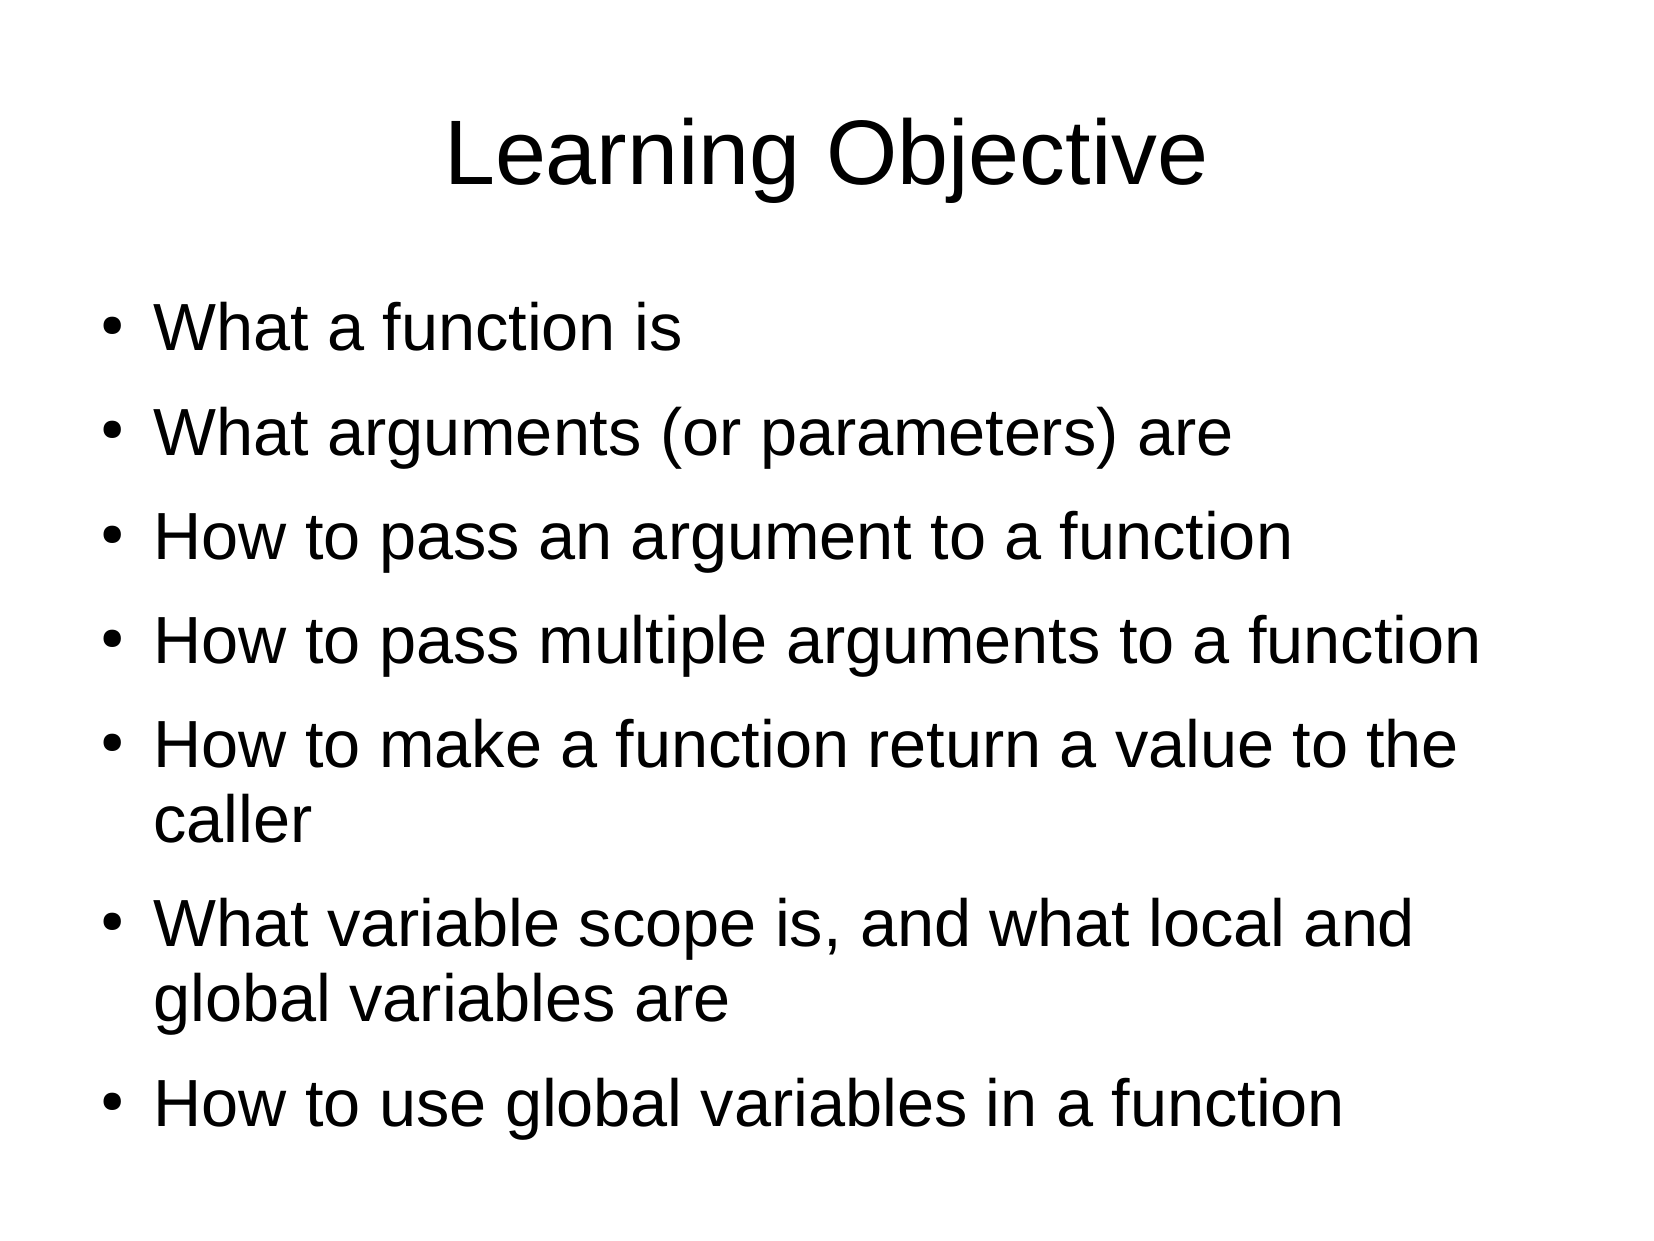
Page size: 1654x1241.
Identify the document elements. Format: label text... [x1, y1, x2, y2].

list What a function is What arguments (or parameters) are How to pass an argument to a function How to pass multiple arguments to a function How to make a function return a value to the caller What variable scope is, and what local and global variables are How to use global variables in a function [82, 290, 1571, 1200]
title Learning Objective [82, 49, 1571, 257]
